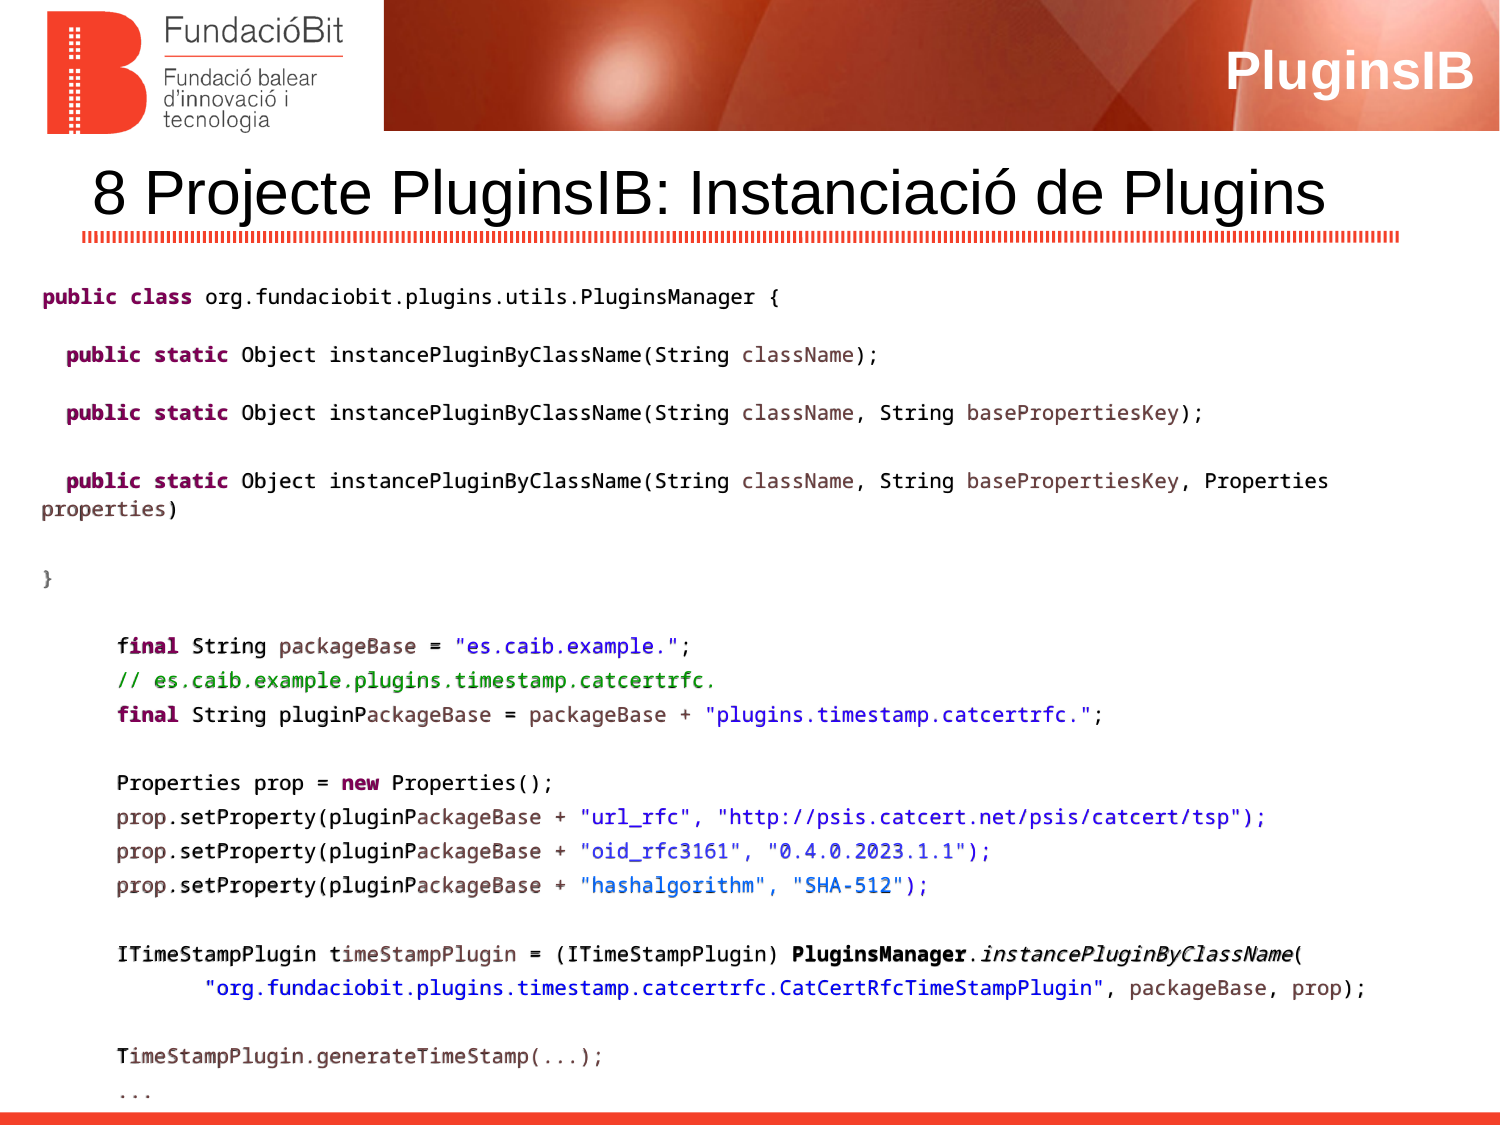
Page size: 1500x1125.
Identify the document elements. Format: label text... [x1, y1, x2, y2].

list 8 Projecte PluginsIB: Instanciació de Plugins [40, 158, 1426, 237]
text_box public class org.fundaciobit.plugins.utils.PluginsManager { public static Object instancePluginByClassName(String className); public static Object instancePluginByClassName(String className, String basePropertiesKey); public static Object instancePluginByClassName(String className, String basePropertiesKey, Properties properties) } final String packageBase = "es.caib.example."; // es.caib.example.plugins.timestamp.catcertrfc. final String pluginPackageBase = packageBase + "plugins.timestamp.catcertrfc."; Properties prop = new Properties(); prop.setProperty(pluginPackageBase + "url_rfc", "http://psis.catcert.net/psis/catcert/tsp"); prop.setProperty(pluginPackageBase + "oid_rfc3161", "0.4.0.2023.1.1"); prop.setProperty(pluginPackageBase + "hashalgorithm", "SHA-512"); ITimeStampPlugin timeStampPlugin = (ITimeStampPlugin) PluginsManager.instancePluginByClassName( "org.fundaciobit.plugins.timestamp.catcertrfc.CatCertRfcTimeStampPlugin", packageBase, prop); TimeStampPlugin.generateTimeStamp(...); ... [41, 282, 1468, 1018]
picture [383, 0, 1500, 131]
picture [47, 11, 343, 134]
title PluginsIB [324, 19, 1477, 123]
